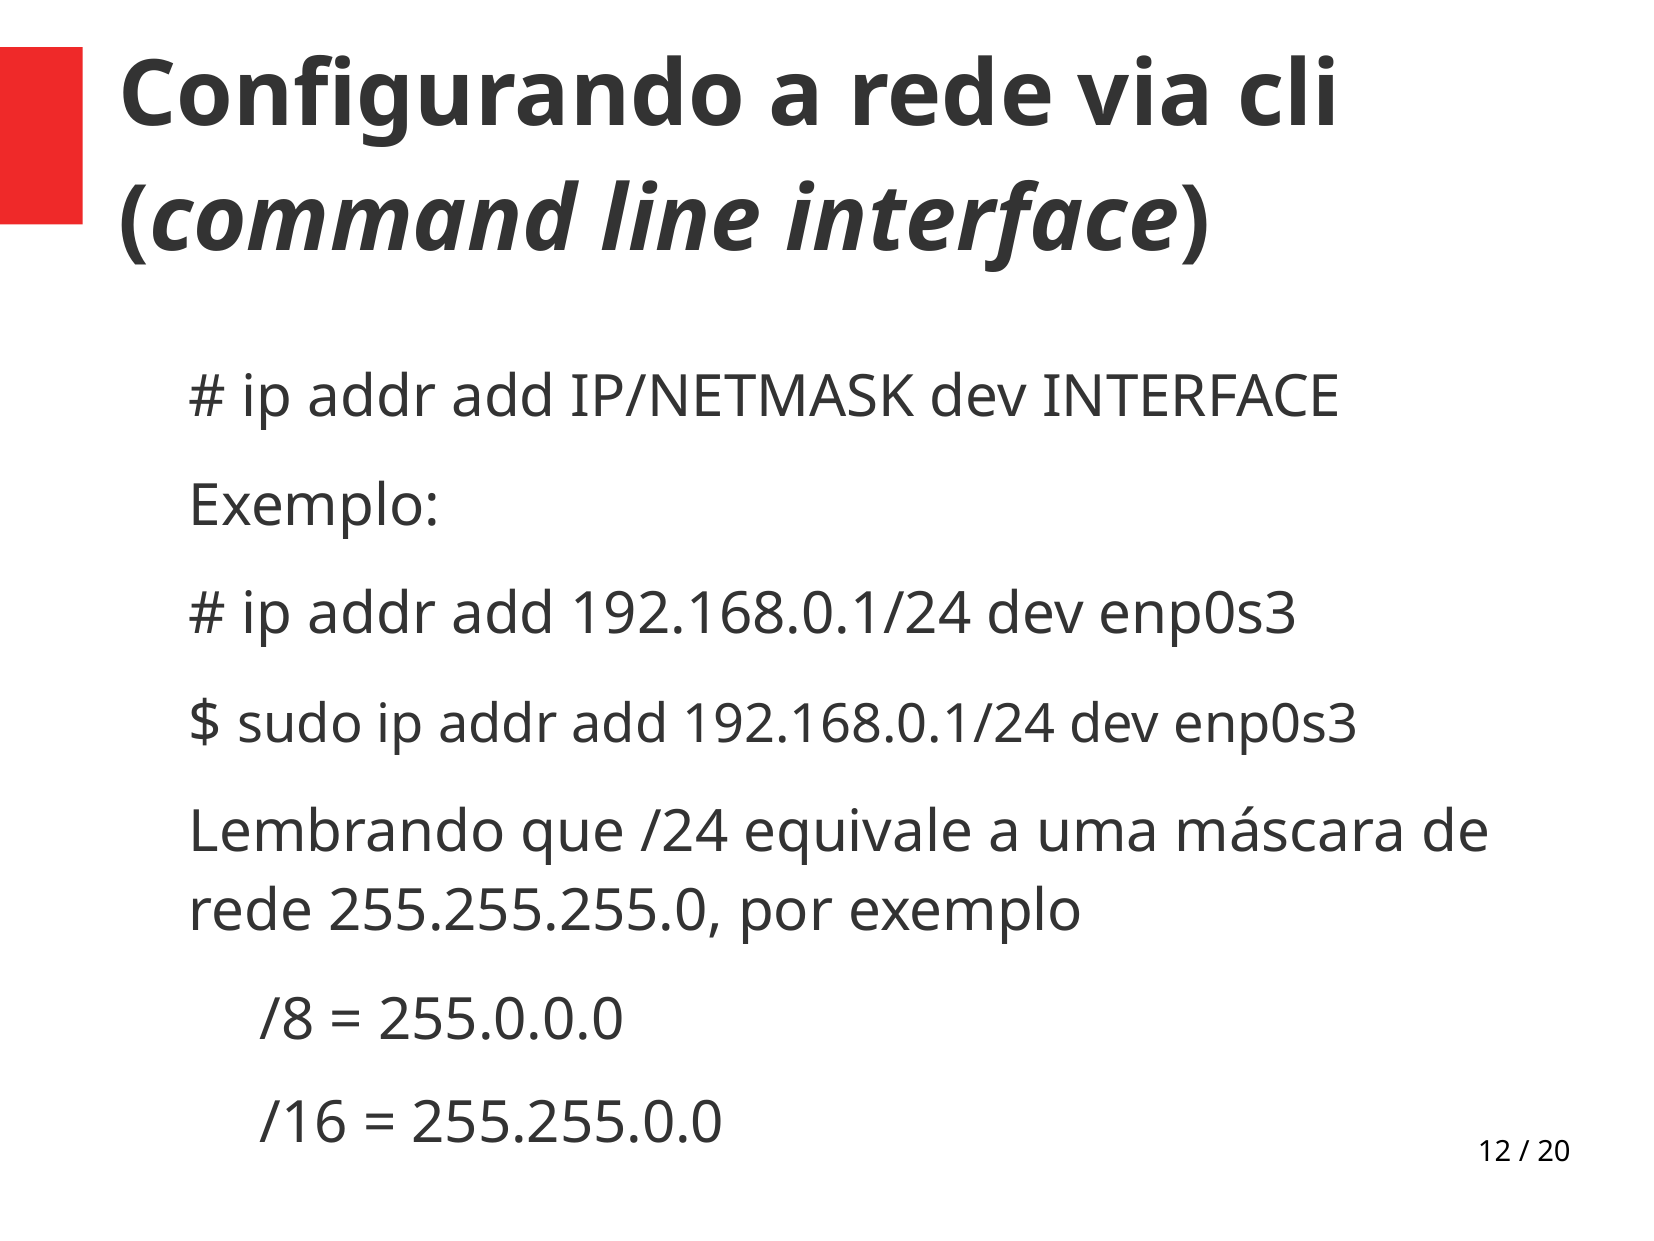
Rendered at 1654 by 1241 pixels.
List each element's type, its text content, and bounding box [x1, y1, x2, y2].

title Configurando a rede via cli (command line interface) [118, 45, 1571, 260]
list # ip addr add IP/NETMASK dev INTERFACE Exemplo: # ip addr add 192.168.0.1/24 dev enp0s3 $ sudo ip addr add 192.168.0.1/24 dev enp0s3 Lembrando que /24 equivale a uma máscara de rede 255.255.255.0, por exemplo /8 = 255.0.0.0 /16 = 255.255.0.0 [118, 354, 1536, 1074]
